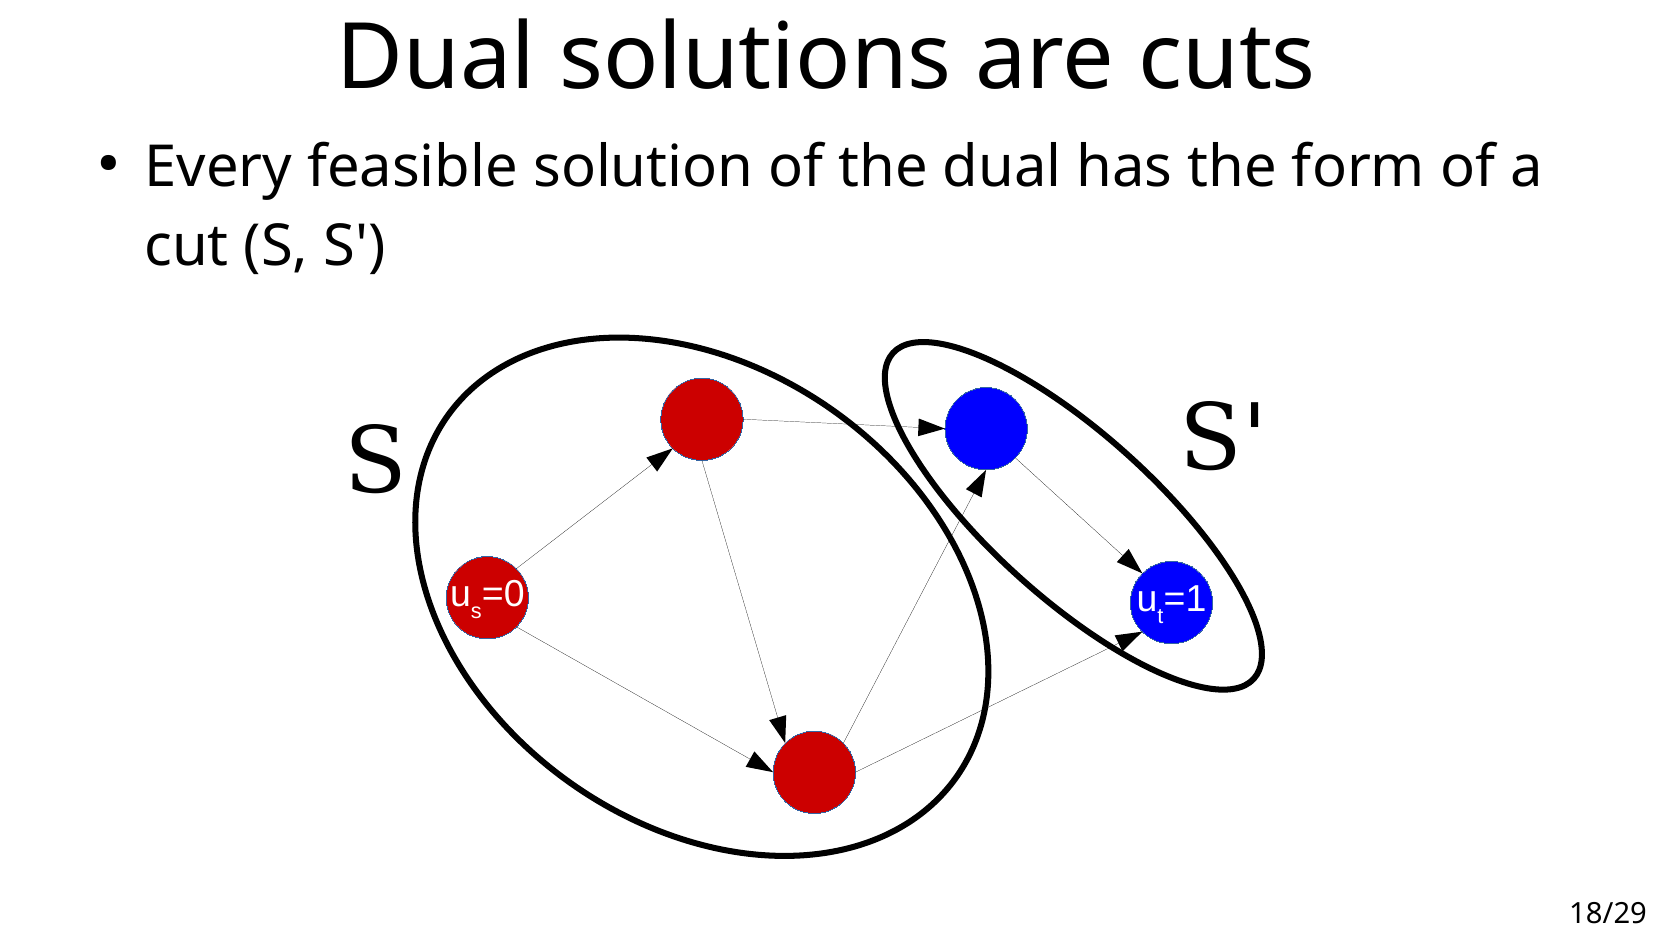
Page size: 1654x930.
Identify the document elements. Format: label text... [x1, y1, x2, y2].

title Dual solutions are cuts [82, 2, 1571, 105]
text_box [773, 731, 856, 814]
text_box [660, 378, 744, 461]
text_box S [330, 412, 409, 600]
text_box S' [1165, 389, 1269, 576]
text_box ut=1 [1130, 561, 1213, 644]
list Every feasible solution of the dual has the form of a cut (S, S') [82, 124, 1571, 285]
text_box [944, 387, 1028, 470]
text_box us=0 [446, 556, 529, 639]
